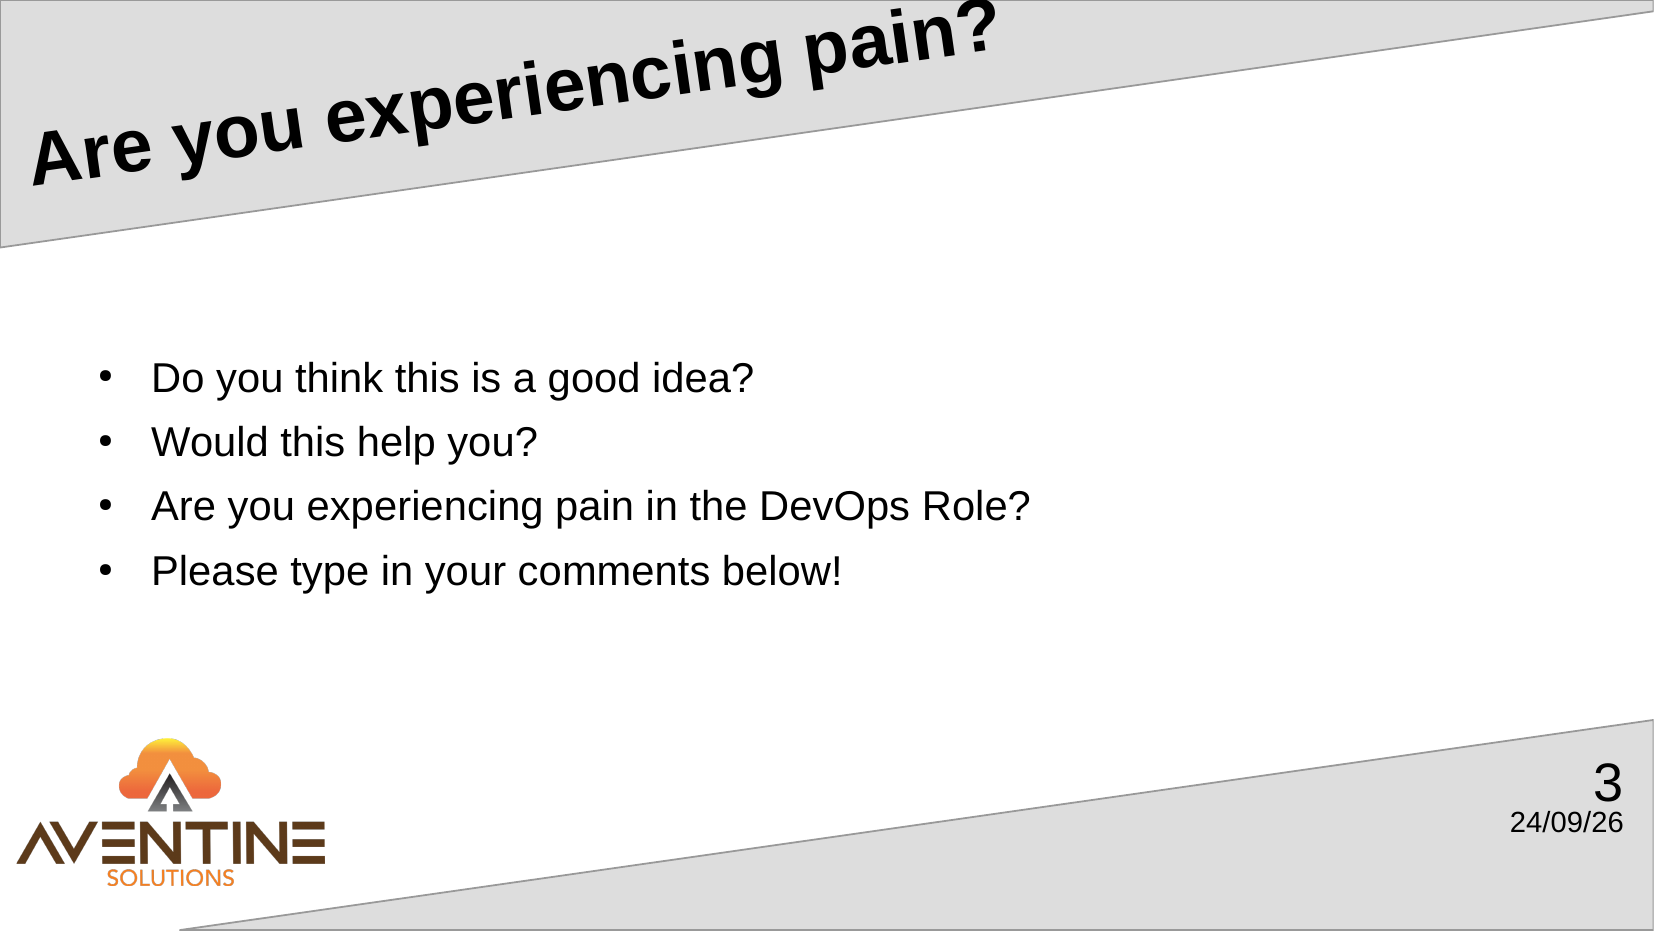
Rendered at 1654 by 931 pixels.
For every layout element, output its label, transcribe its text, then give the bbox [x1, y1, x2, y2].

list Do you think this is a good idea? Would this help you? Are you experiencing pain in the DevOps Role? Please type in your comments below! [80, 354, 1536, 894]
title Are you experiencing pain? [16, 0, 1501, 239]
picture [15, 738, 325, 886]
